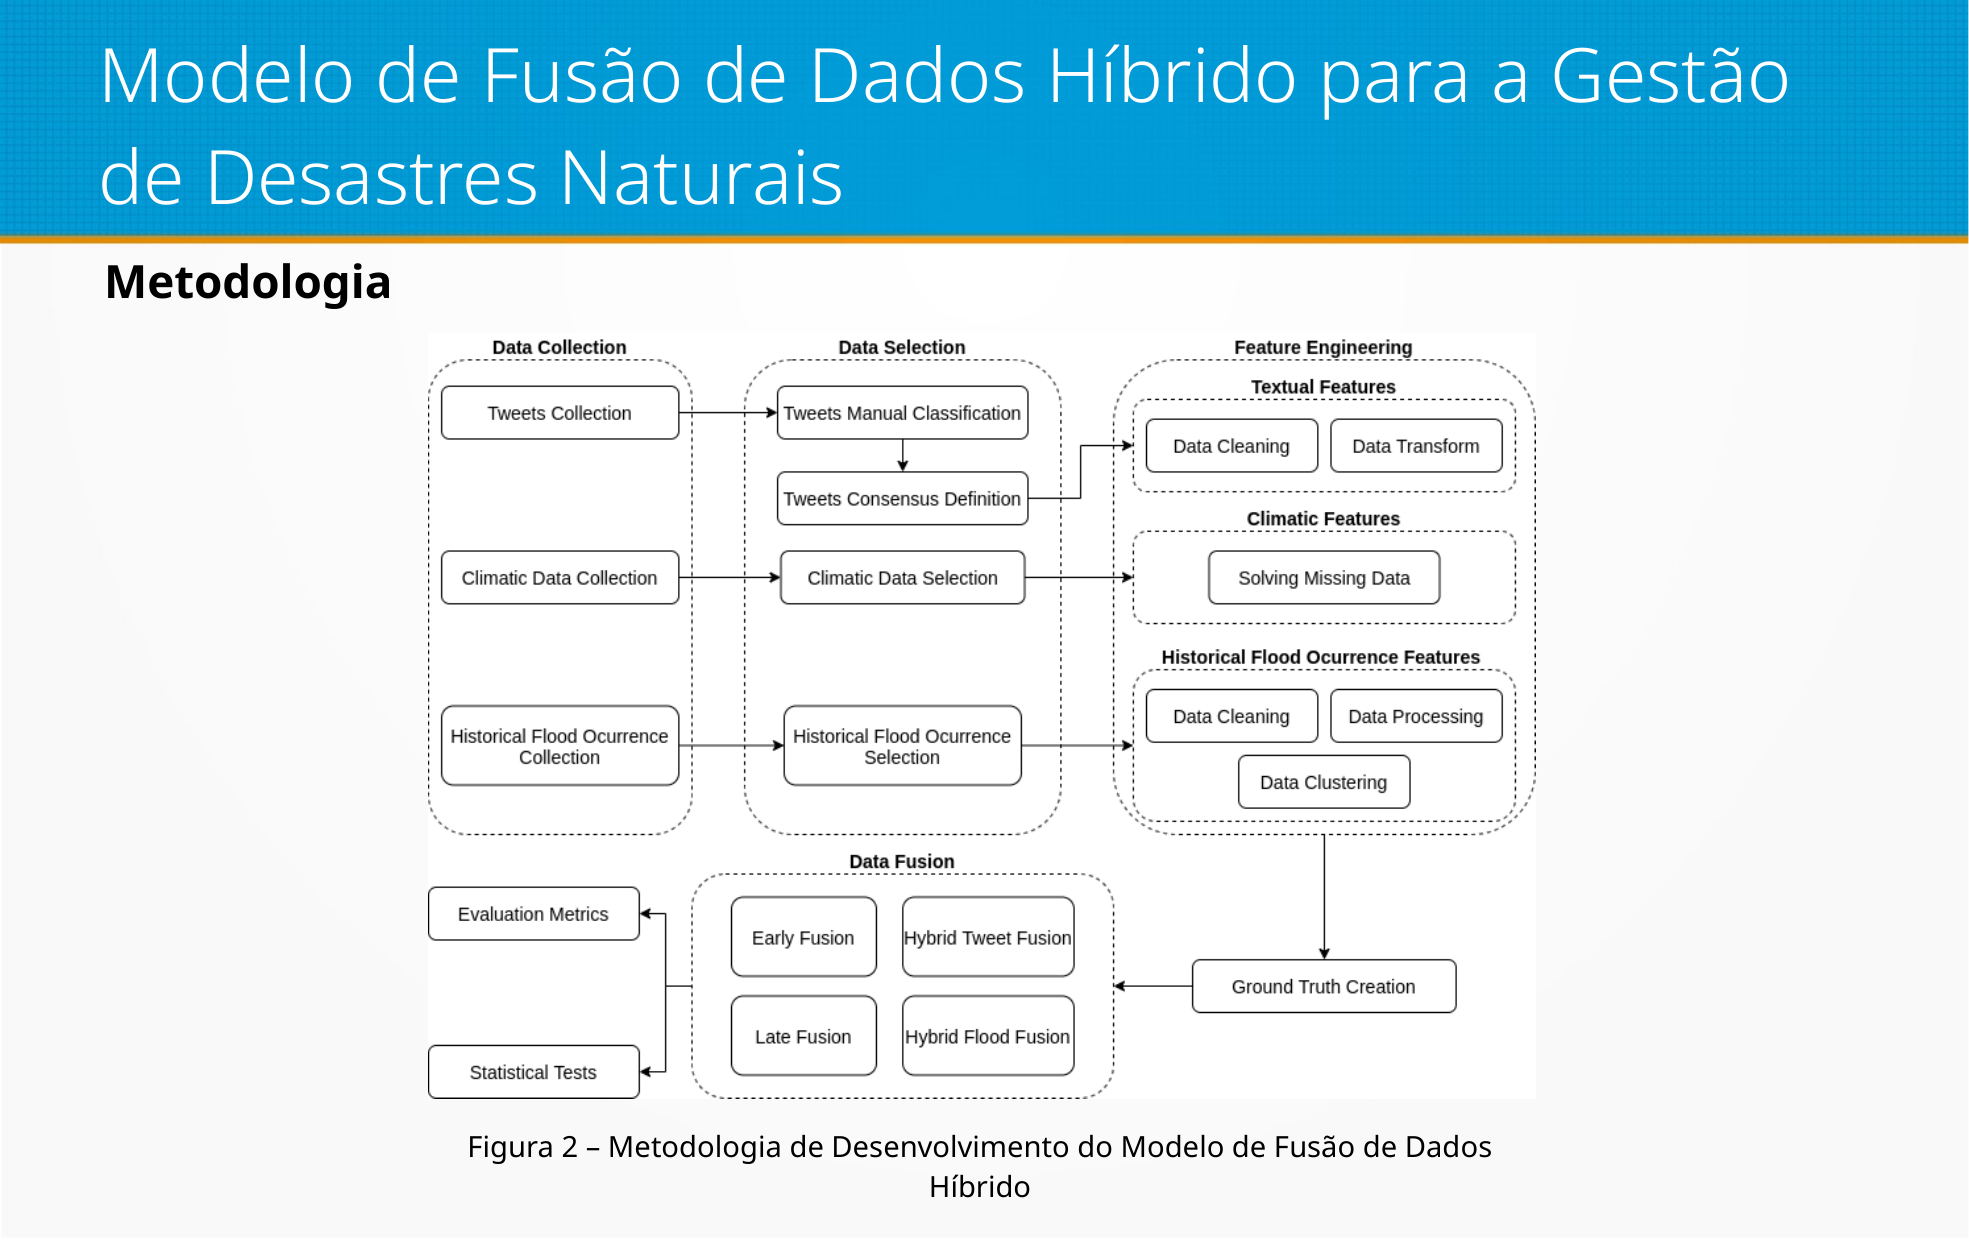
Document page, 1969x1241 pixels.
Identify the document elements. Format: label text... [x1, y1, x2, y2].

picture [0, 233, 1969, 1241]
text_box Figura 2 – Metodologia de Desenvolvimento do Modelo de Fusão de Dados Híbrido [425, 1122, 1536, 1211]
title Modelo de Fusão de Dados Híbrido para a Gestão de Desastres Naturais [98, 19, 1870, 227]
text_box Metodologia [98, 248, 571, 314]
